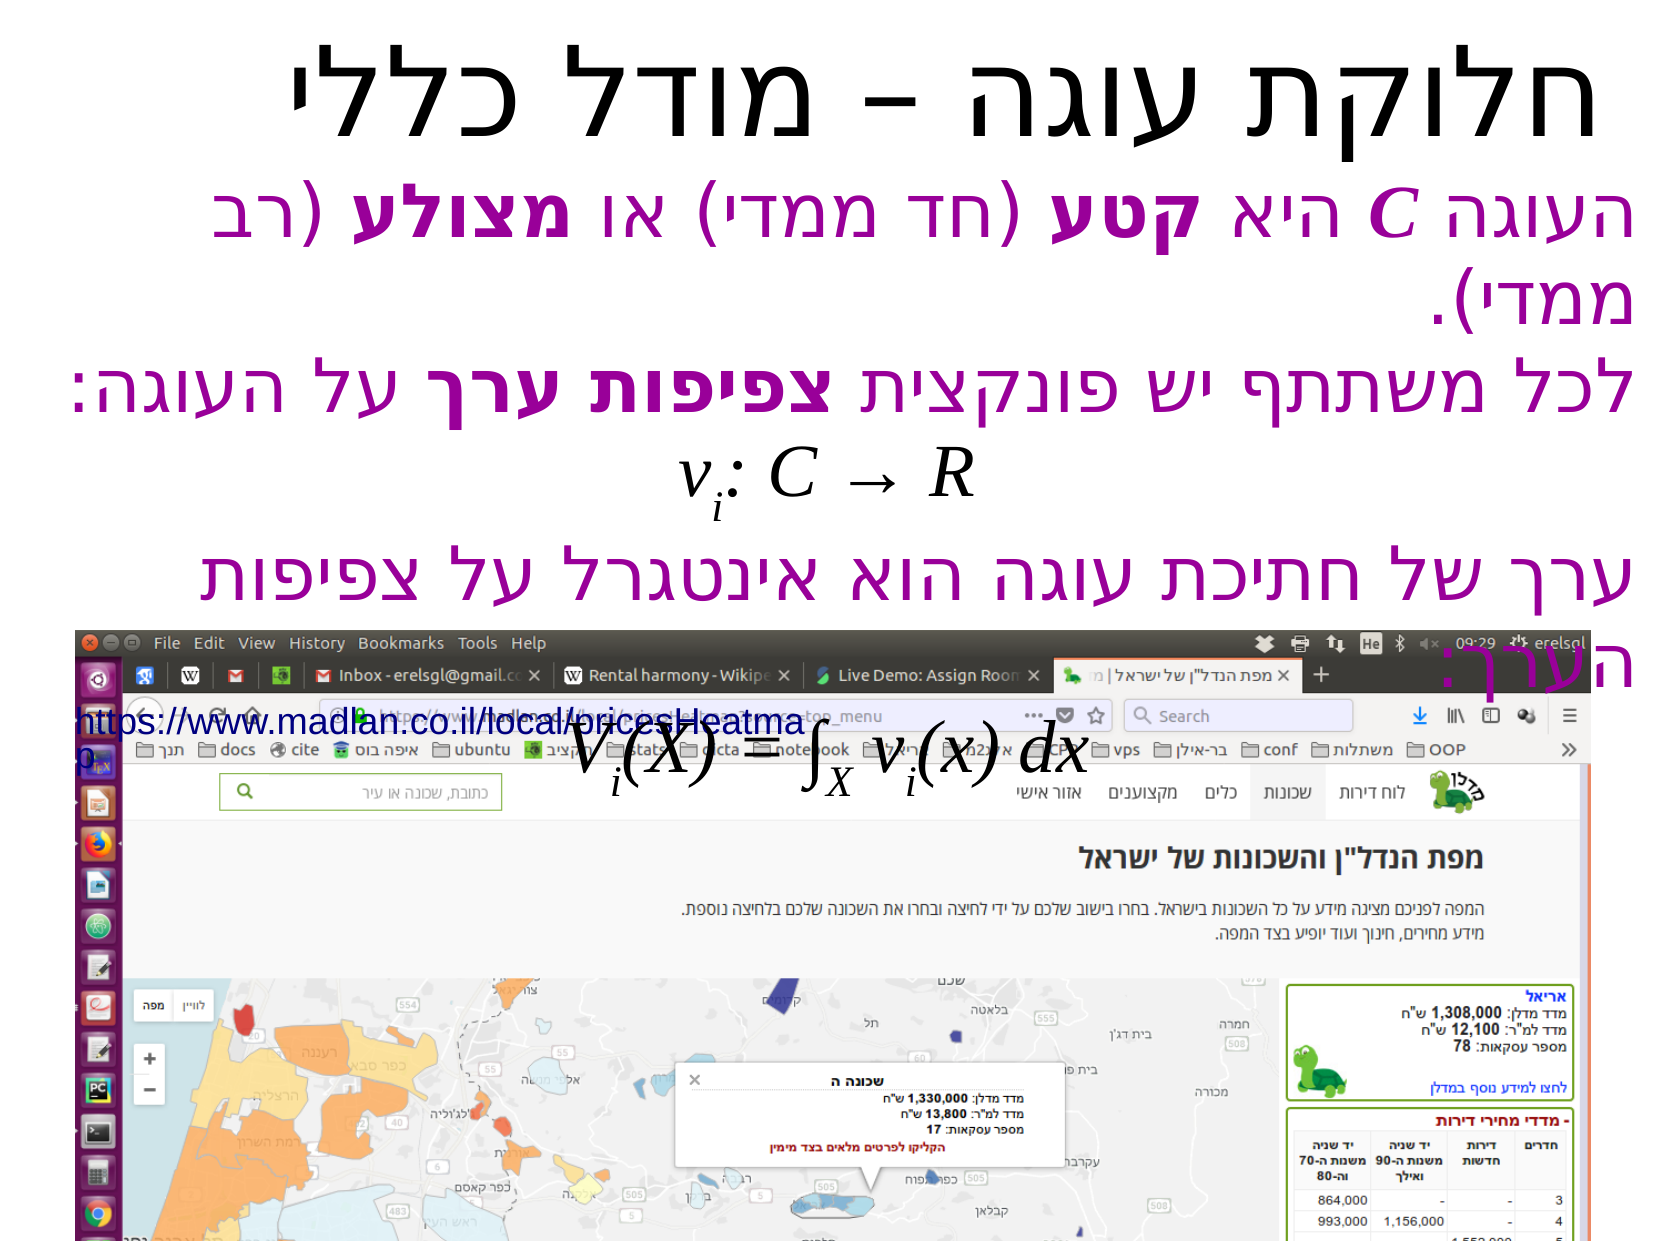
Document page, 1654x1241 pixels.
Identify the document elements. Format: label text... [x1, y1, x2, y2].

picture [75, 715, 1591, 1241]
text_box העוגה C היא קטע (חד ממדי) או מצולע (רב ממדי). לכל משתתף יש פונקצית צפיפות ערך על העוגה: vi: C → R ערך של חתיכת עוגה הוא אינטגרל על צפיפות הערך: Vi(X) = ∫X vi(x) dx [0, 160, 1654, 715]
title חלוקת עוגה – מודל כללי [30, 6, 1654, 160]
text_box https://www.madlan.co.il/local/pricesHeatmap [60, 715, 841, 751]
picture [80, 751, 90, 766]
picture [586, 751, 593, 760]
